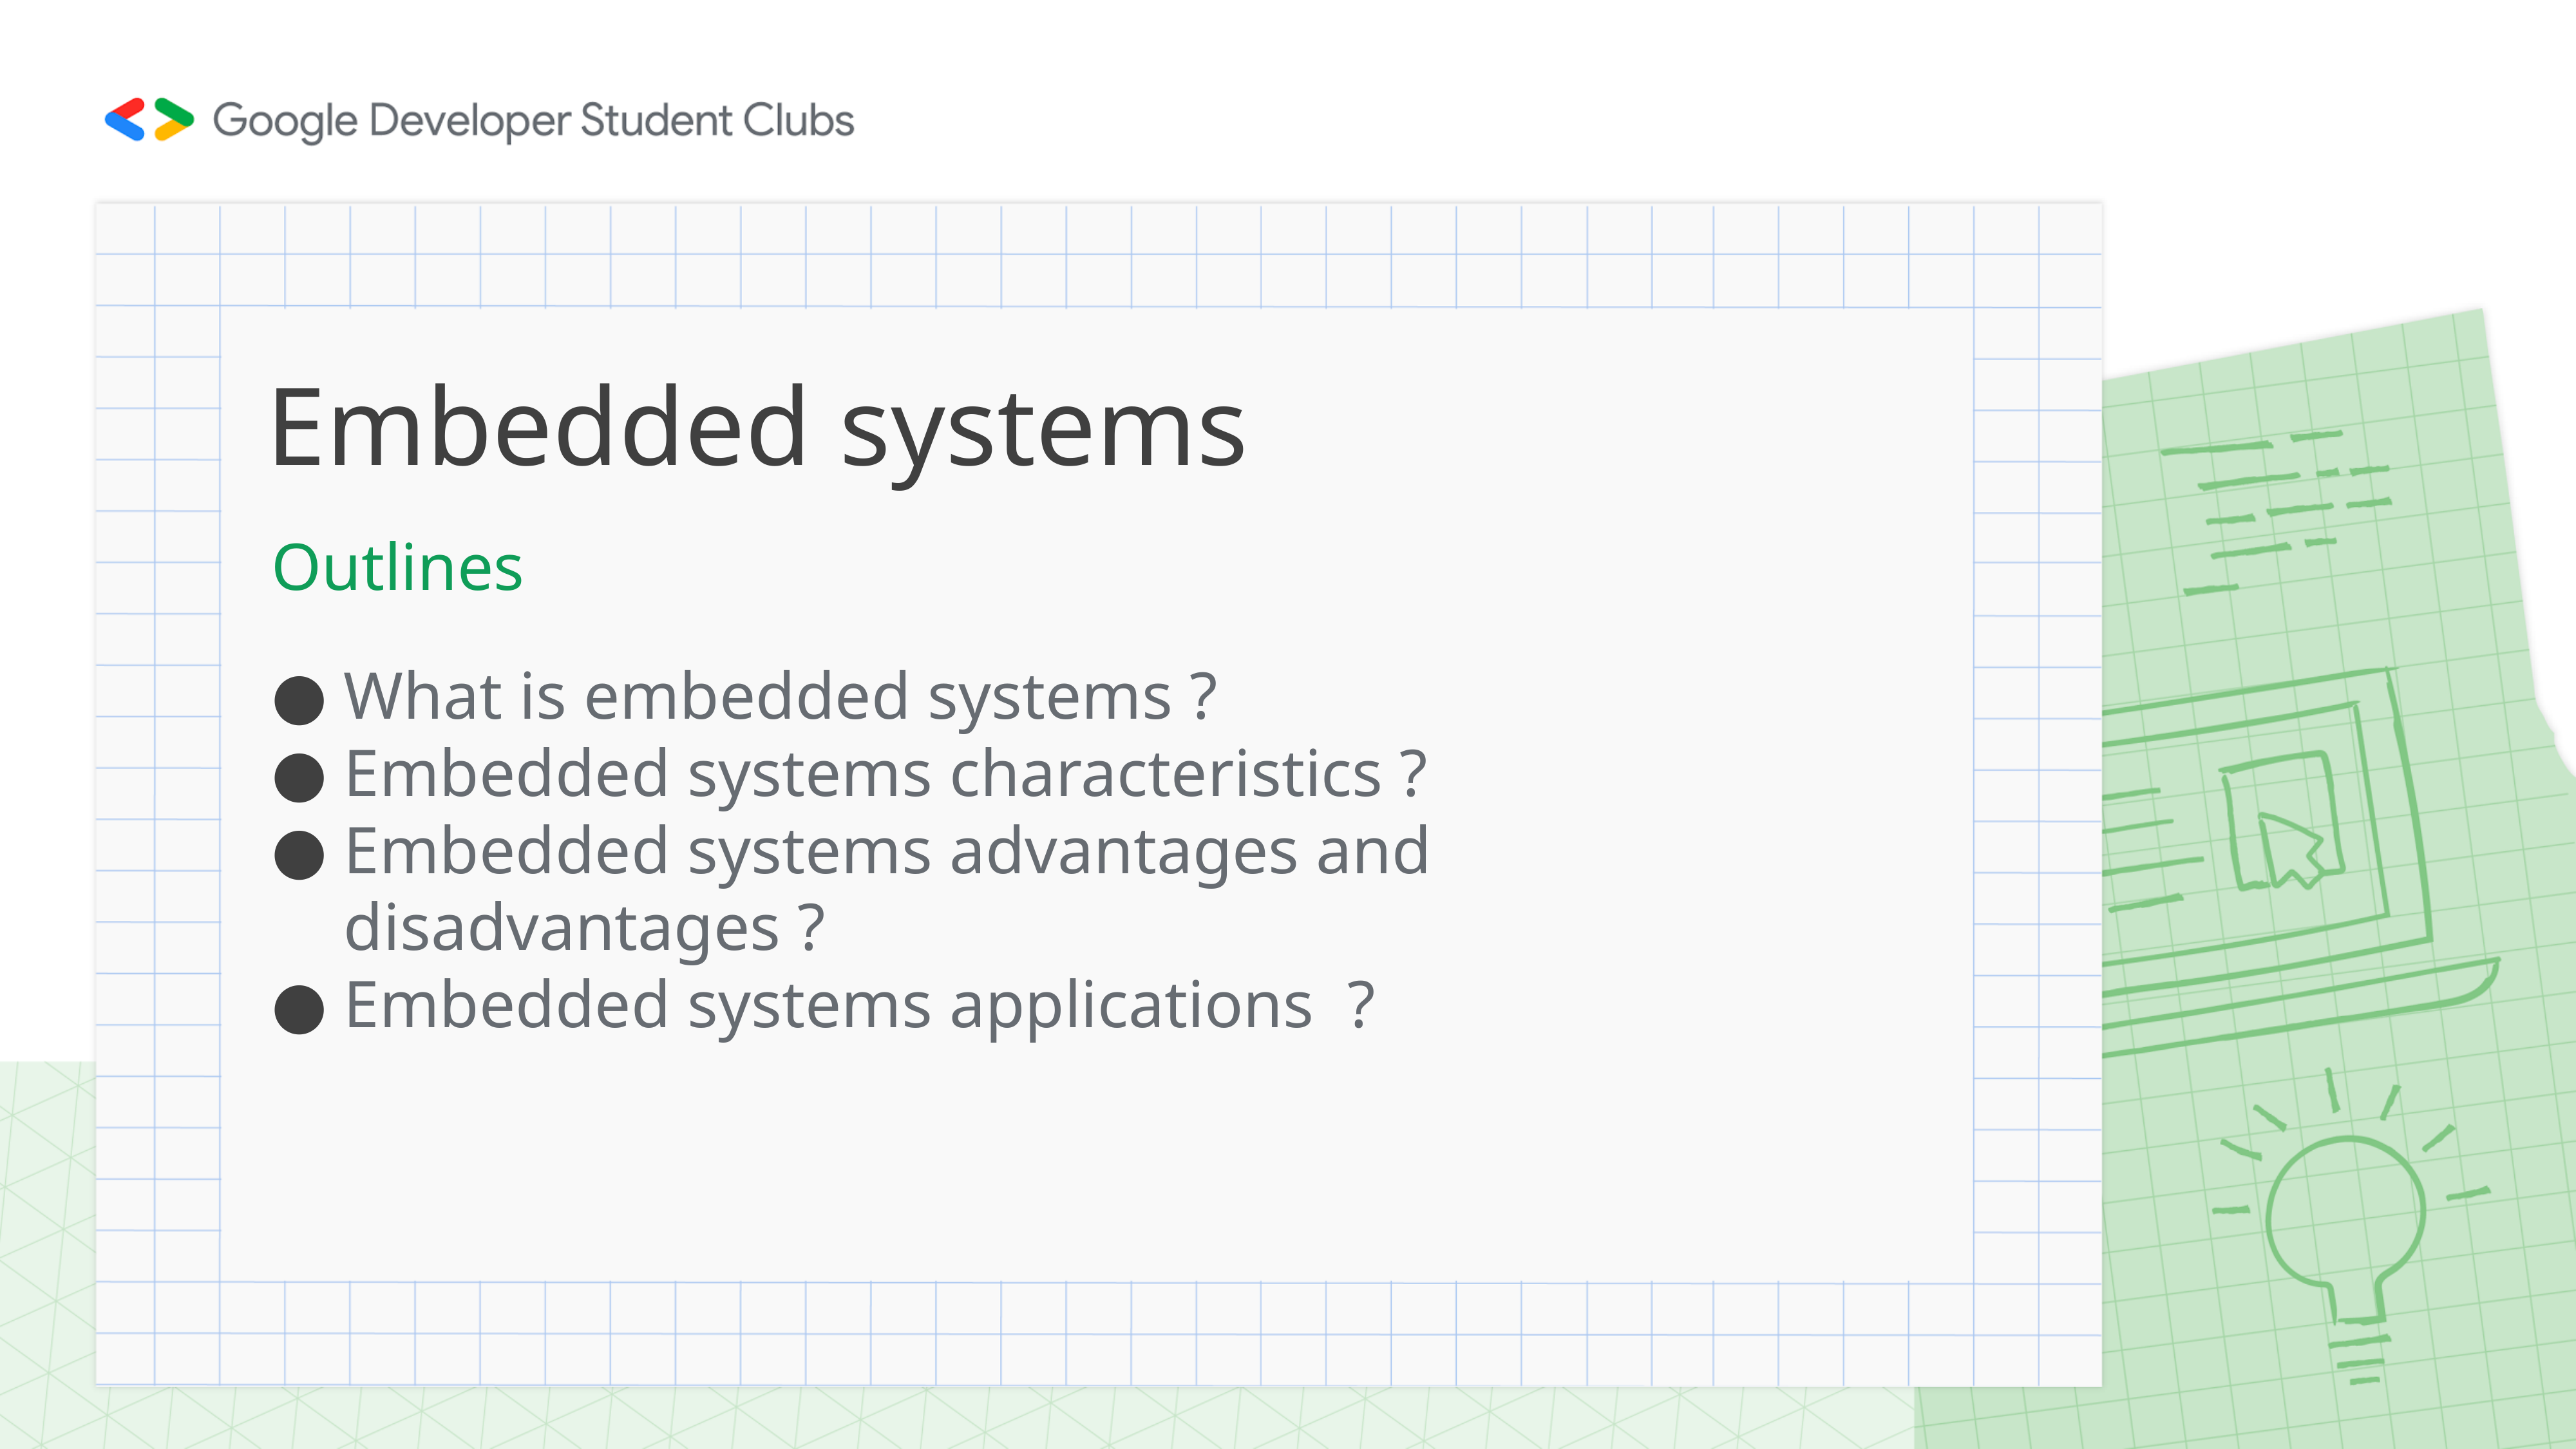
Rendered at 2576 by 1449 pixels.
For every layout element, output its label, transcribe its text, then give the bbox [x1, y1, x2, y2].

subtitle Outlines [261, 516, 2065, 1376]
list What is embedded systems ? Embedded systems characteristics ? Embedded systems advantages and disadvantages ? Embedded systems applications ? [261, 645, 1936, 1449]
title Embedded systems [240, 332, 1777, 626]
picture [0, 0, 2576, 1449]
